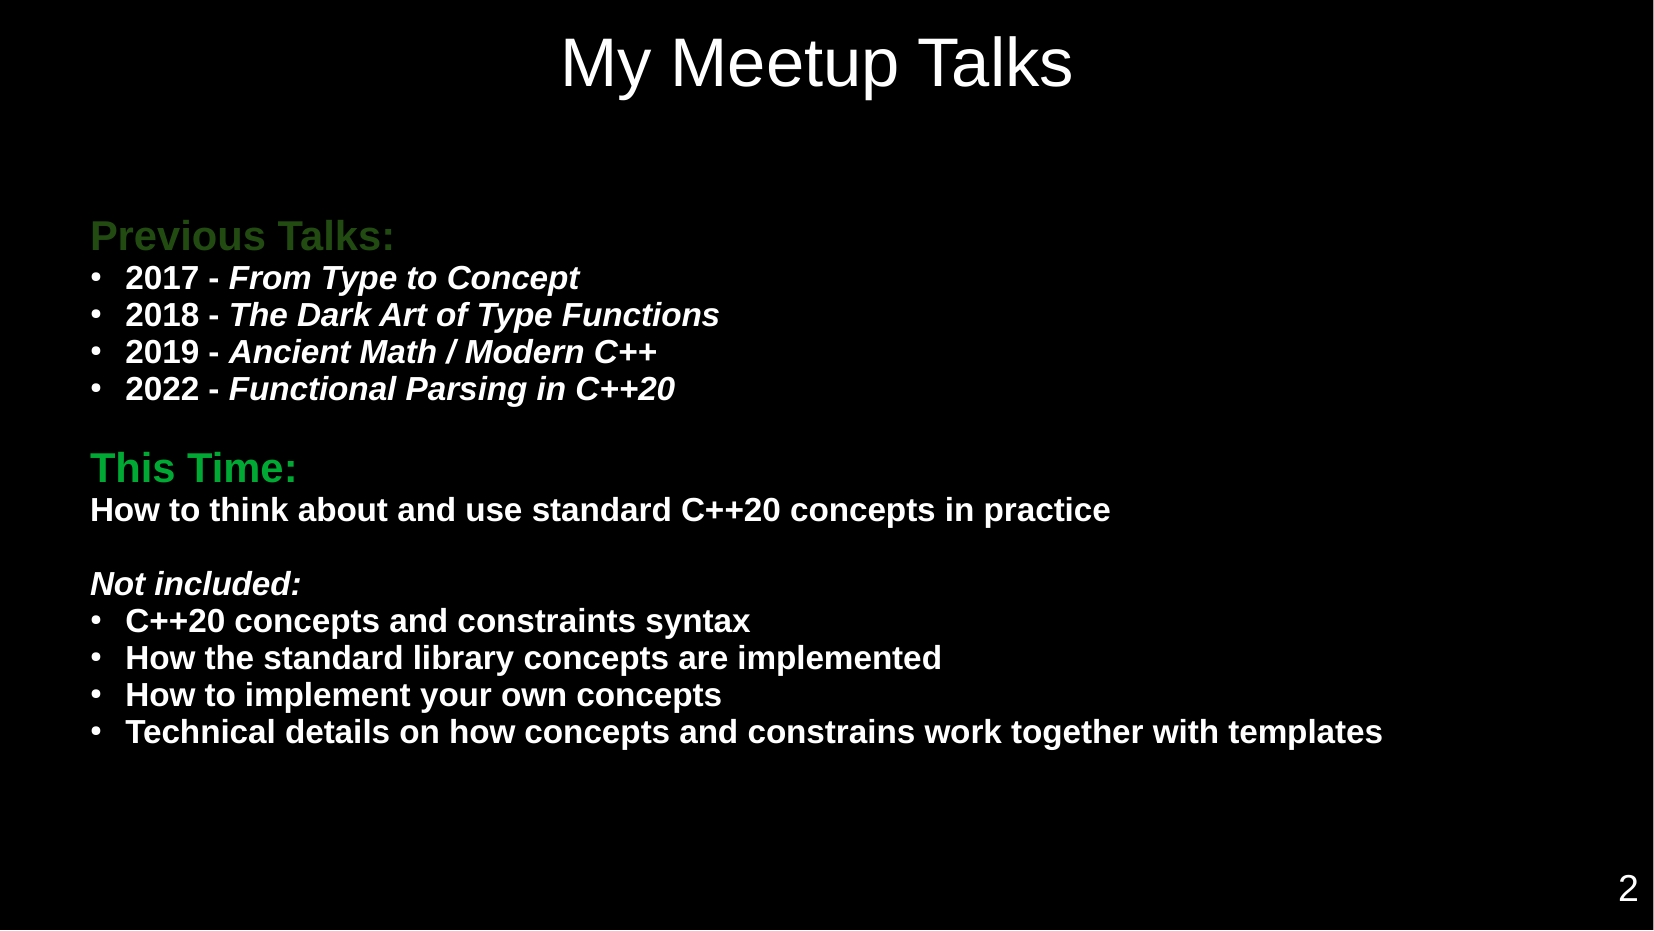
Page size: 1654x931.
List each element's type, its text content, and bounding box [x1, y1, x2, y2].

text_box <number> [1024, 860, 1654, 931]
title My Meetup Talks [82, 4, 1571, 121]
text_box Previous Talks: 2017 - From Type to Concept 2018 - The Dark Art of Type Functions 2019 - Ancient Math / Modern C++ 2022 - Functional Parsing in C++20 This Time: How to think about and use standard C++20 concepts in practice Not included: C++20 concepts and constraints syntax How the standard library concepts are implemented How to implement your own concepts Technical details on how concepts and constrains work together with templates [90, 185, 1579, 779]
